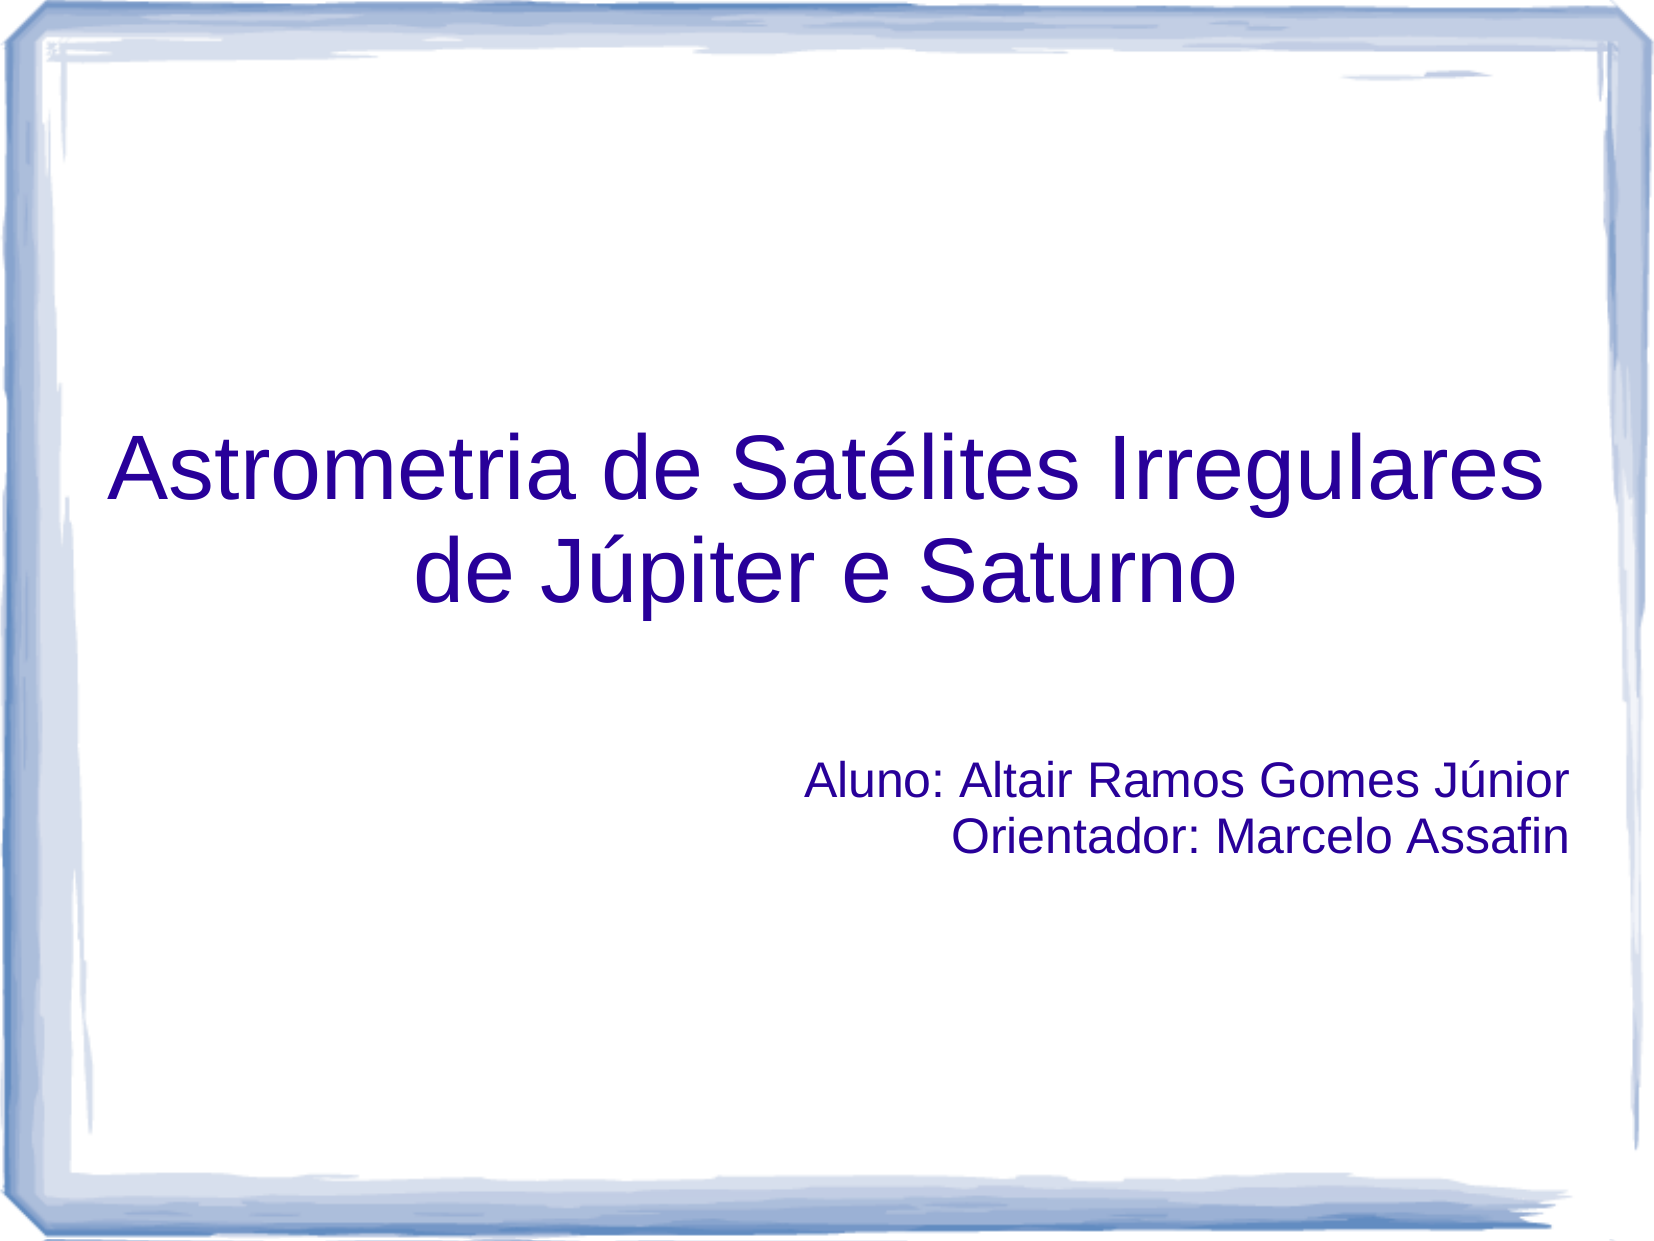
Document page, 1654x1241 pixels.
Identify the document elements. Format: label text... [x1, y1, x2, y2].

title Astrometria de Satélites Irregulares de Júpiter e Saturno [82, 415, 1571, 623]
picture [0, 0, 1654, 1241]
title Aluno: Altair Ramos Gomes Júnior Orientador: Marcelo Assafin [82, 704, 1571, 912]
